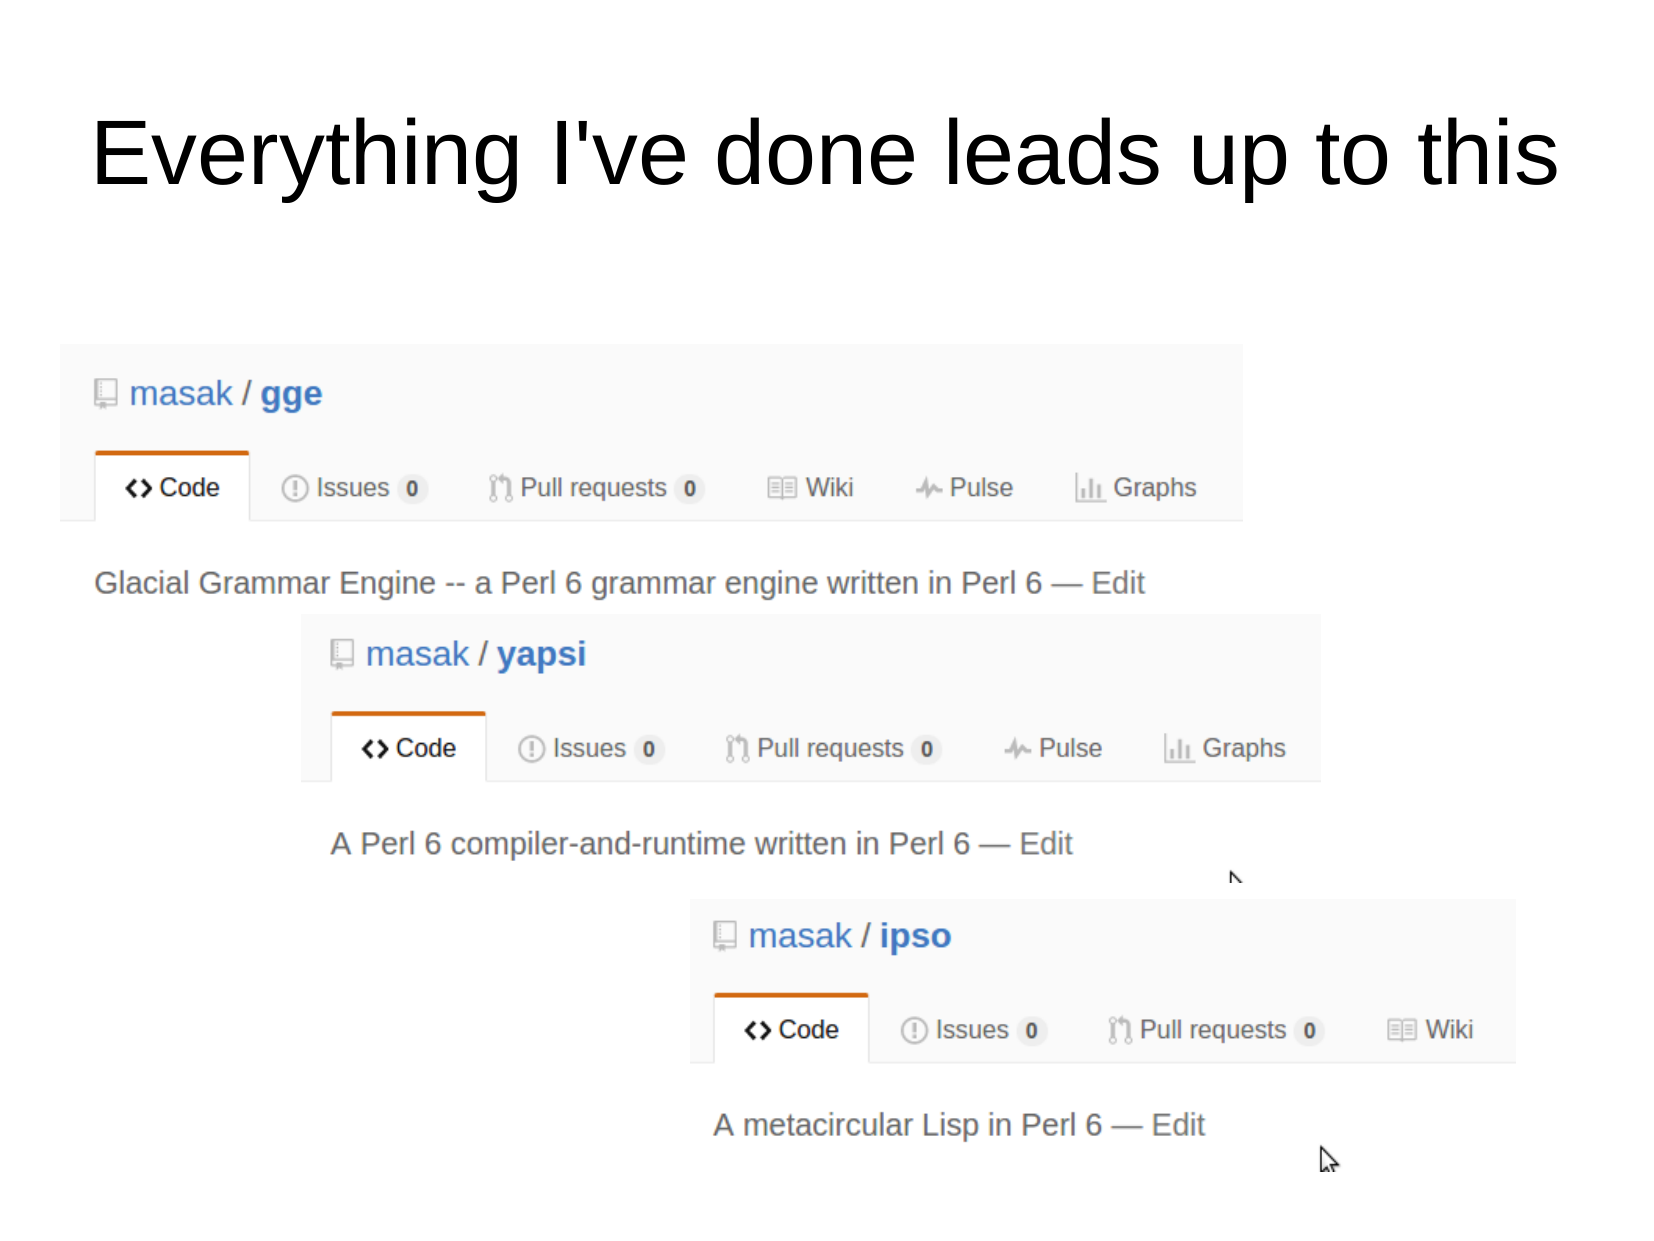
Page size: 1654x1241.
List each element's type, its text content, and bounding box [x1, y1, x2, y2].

picture [690, 899, 1516, 1172]
title Everything I've done leads up to this [82, 49, 1571, 257]
picture [60, 344, 1321, 883]
